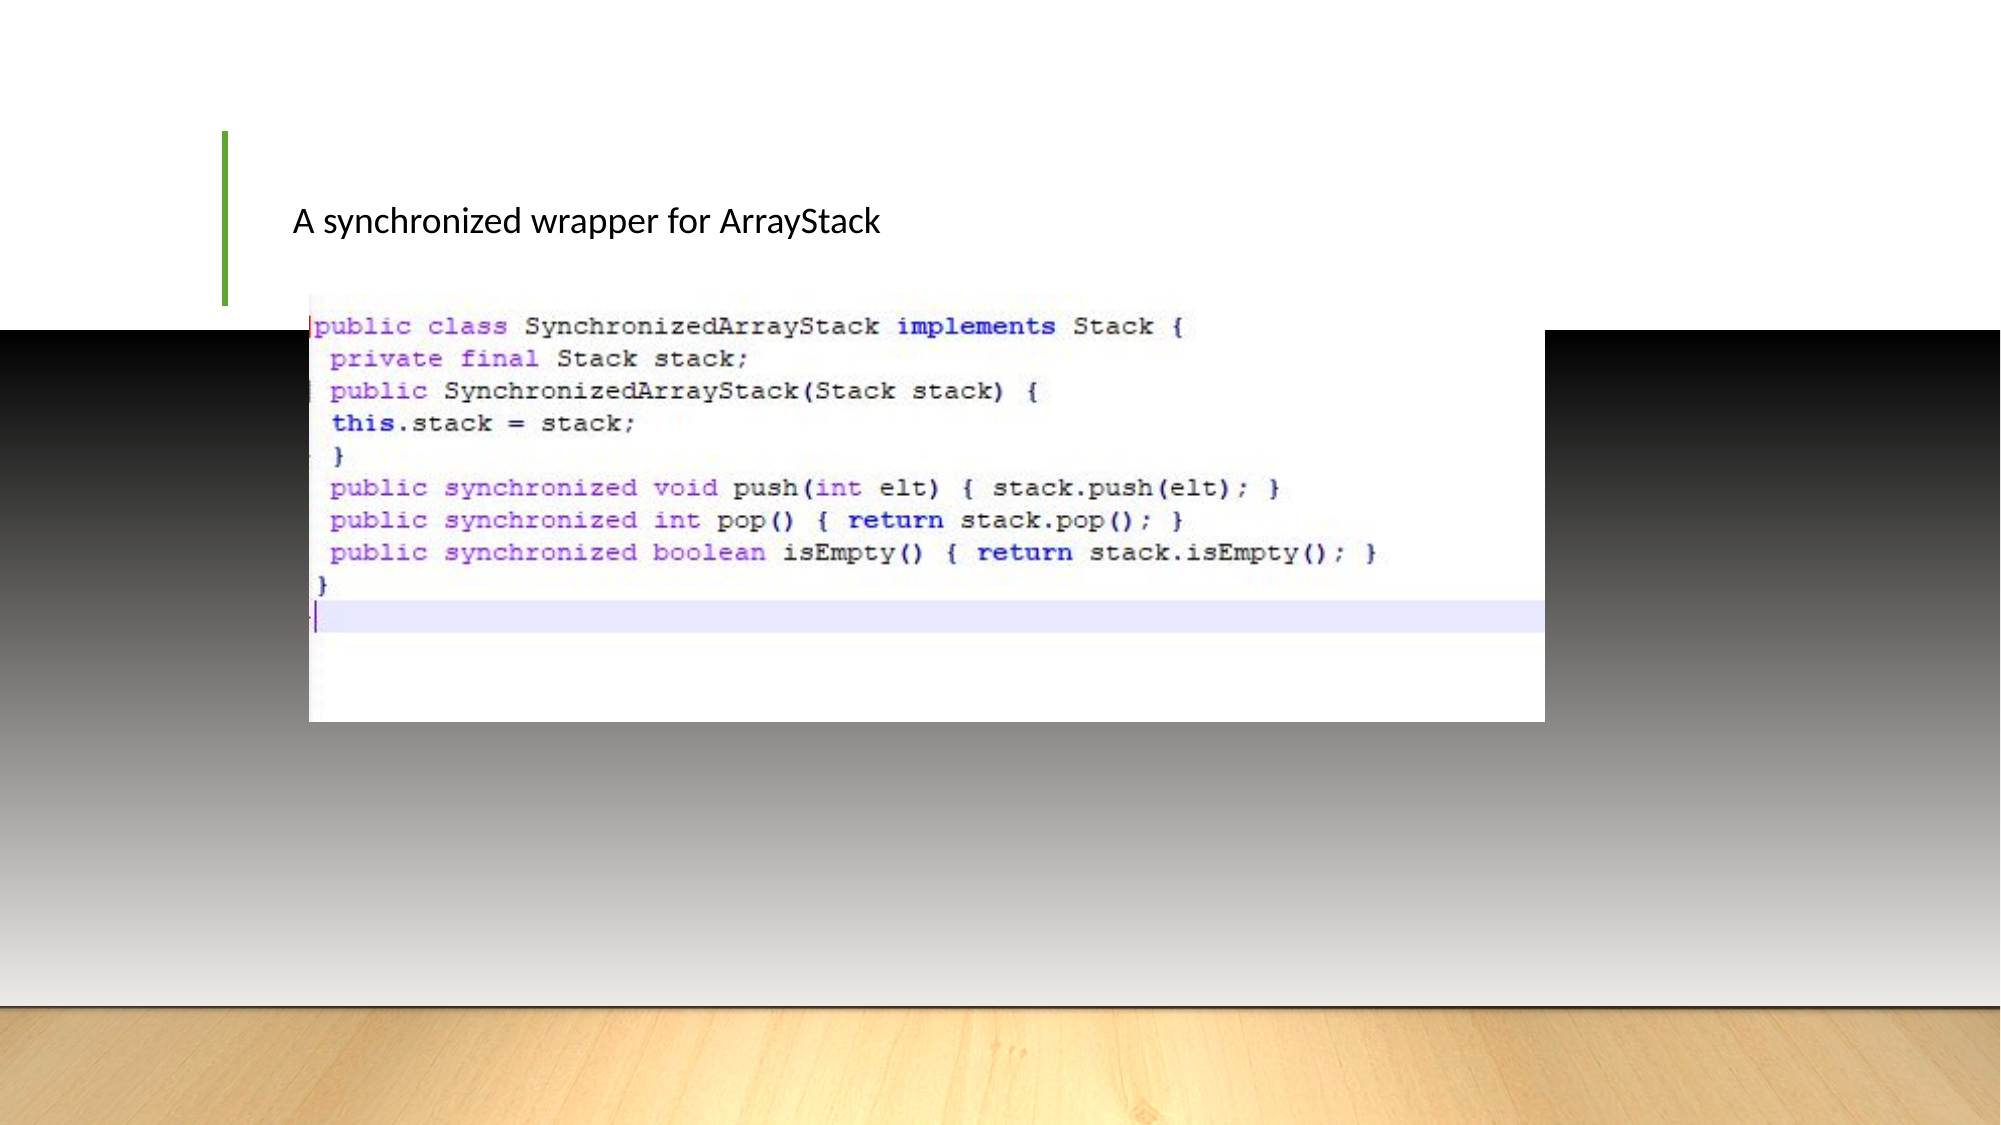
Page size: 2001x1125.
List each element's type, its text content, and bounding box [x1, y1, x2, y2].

text_box A synchronized wrapper for ArrayStack [277, 188, 1280, 250]
picture [309, 294, 1545, 722]
